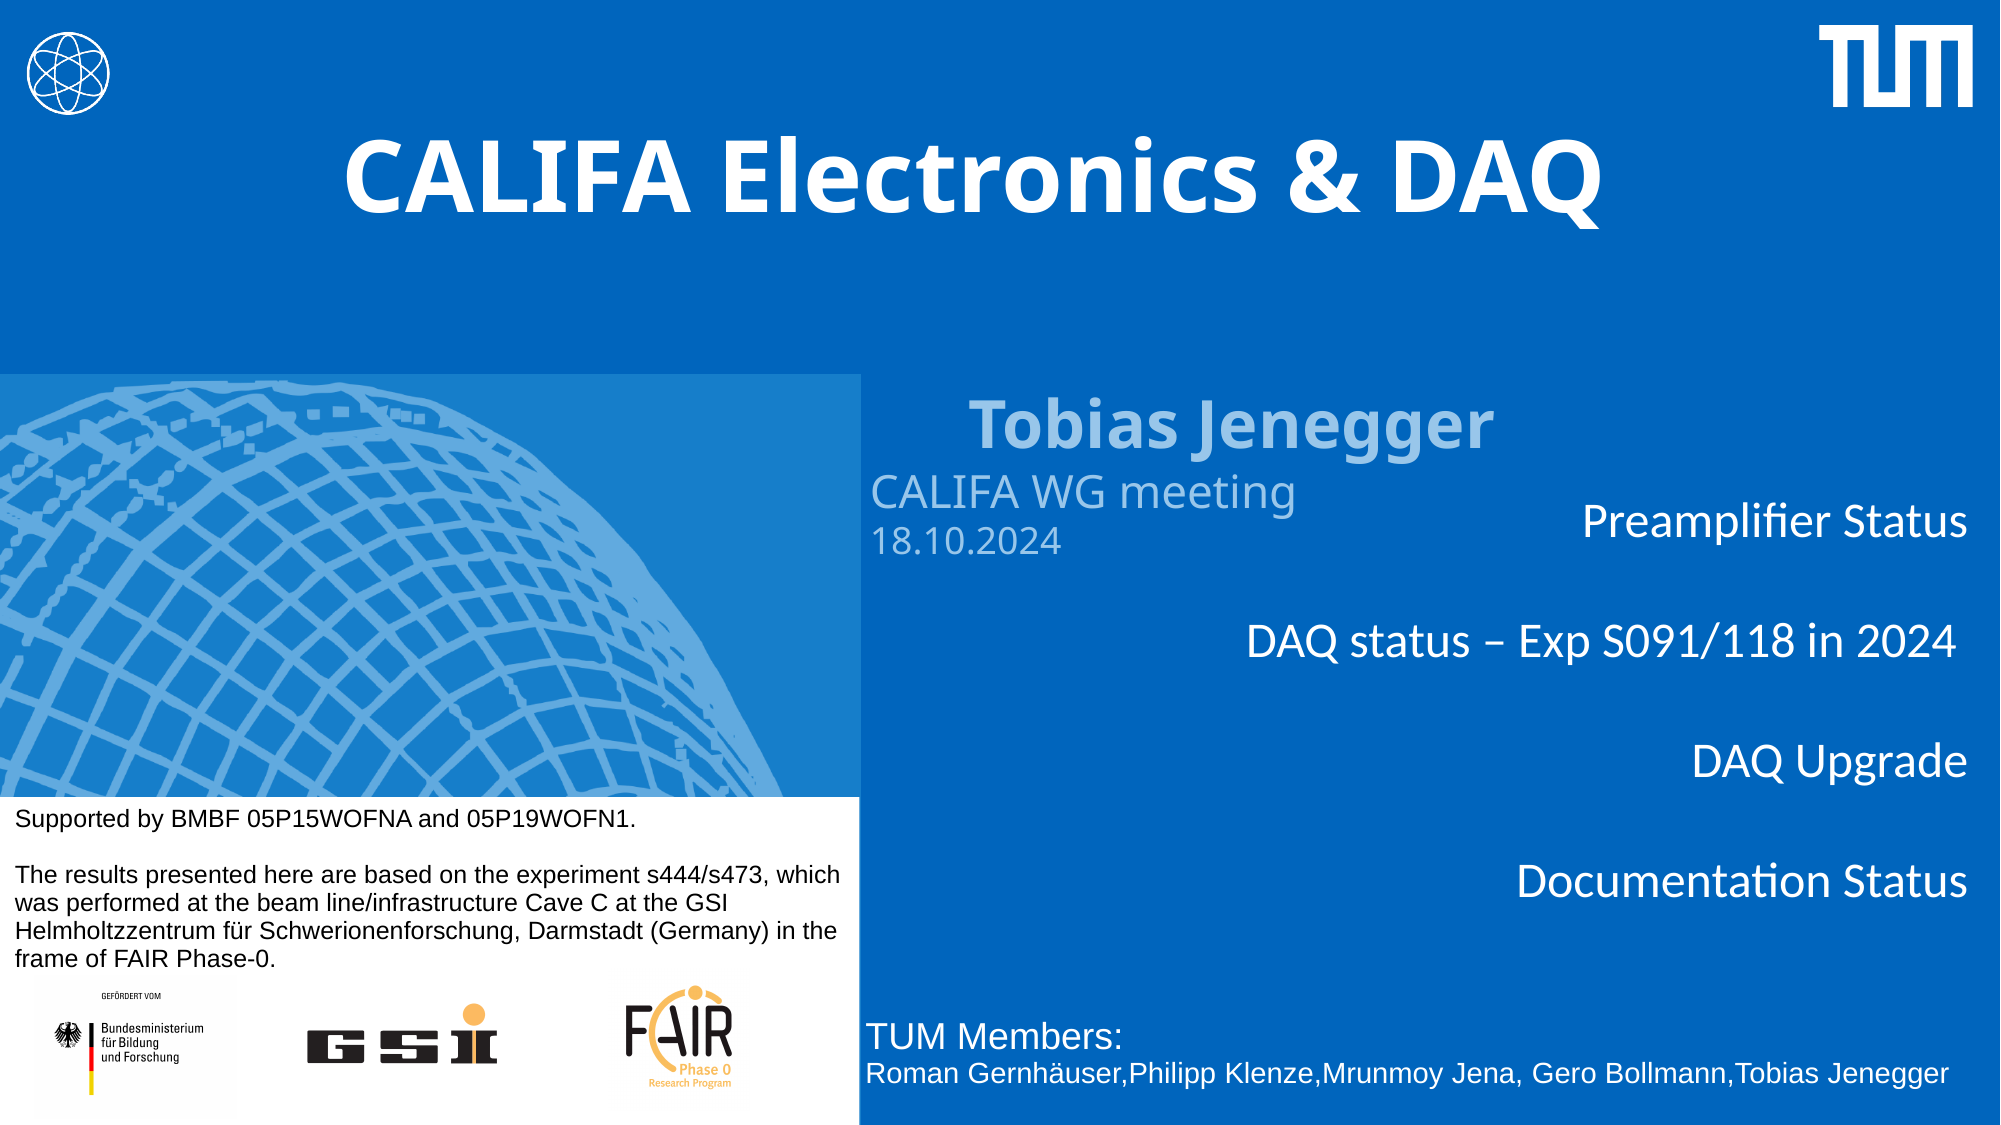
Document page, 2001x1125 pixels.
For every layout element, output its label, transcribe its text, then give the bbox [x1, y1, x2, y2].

text_box Supported by BMBF 05P15WOFNA and 05P19WOFN1. The results presented here are based on the experiment s444/s473, which was performed at the beam line/infrastructure Cave C at the GSI Helmholtzzentrum für Schwerionenforschung, Darmstadt (Germany) in the frame of FAIR Phase-0. [0, 797, 860, 1125]
text_box TUM Members: Roman Gernhäuser,Philipp Klenze,Mrunmoy Jena, Gero Bollmann,Tobias Jenegger [850, 1007, 2000, 1125]
picture [34, 975, 237, 1119]
text_box CALIFA Electronics & DAQ [0, 105, 1951, 241]
picture [20, 25, 115, 105]
picture [261, 992, 544, 1086]
text_box Physics with R3B CALIFA – Design [1881, 859, 2000, 1007]
picture [0, 374, 780, 797]
picture [608, 968, 750, 1111]
text_box Preamplifier Status DAQ status – Exp S091/118 in 2024 DAQ Upgrade Documentation Status [780, 299, 1983, 915]
picture [1563, 25, 1973, 121]
